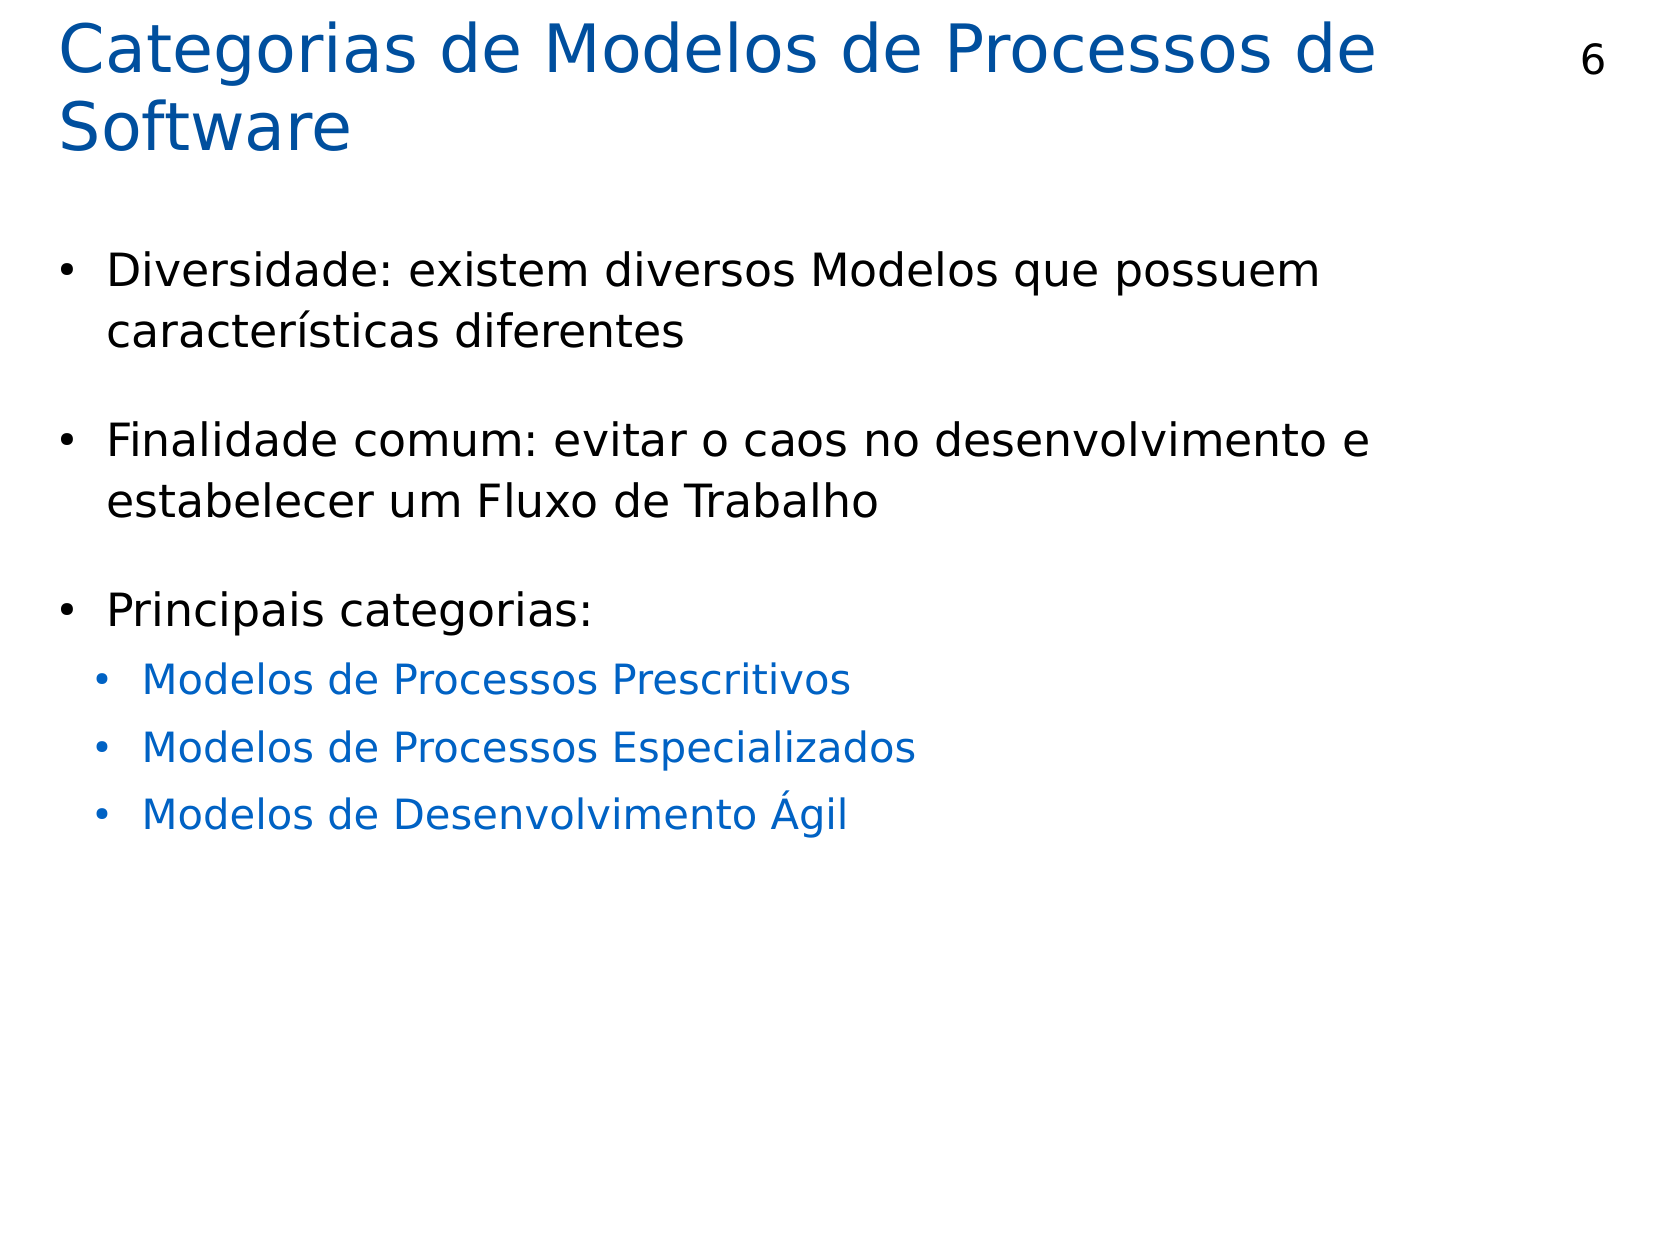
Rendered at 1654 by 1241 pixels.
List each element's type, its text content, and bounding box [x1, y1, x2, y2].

list Diversidade: existem diversos Modelos que possuem características diferentes Finalidade comum: evitar o caos no desenvolvimento e estabelecer um Fluxo de Trabalho Principais categorias: Modelos de Processos Prescritivos Modelos de Processos Especializados Modelos de Desenvolvimento Ágil [59, 236, 1595, 1211]
title Categorias de Modelos de Processos de Software [59, 10, 1506, 167]
